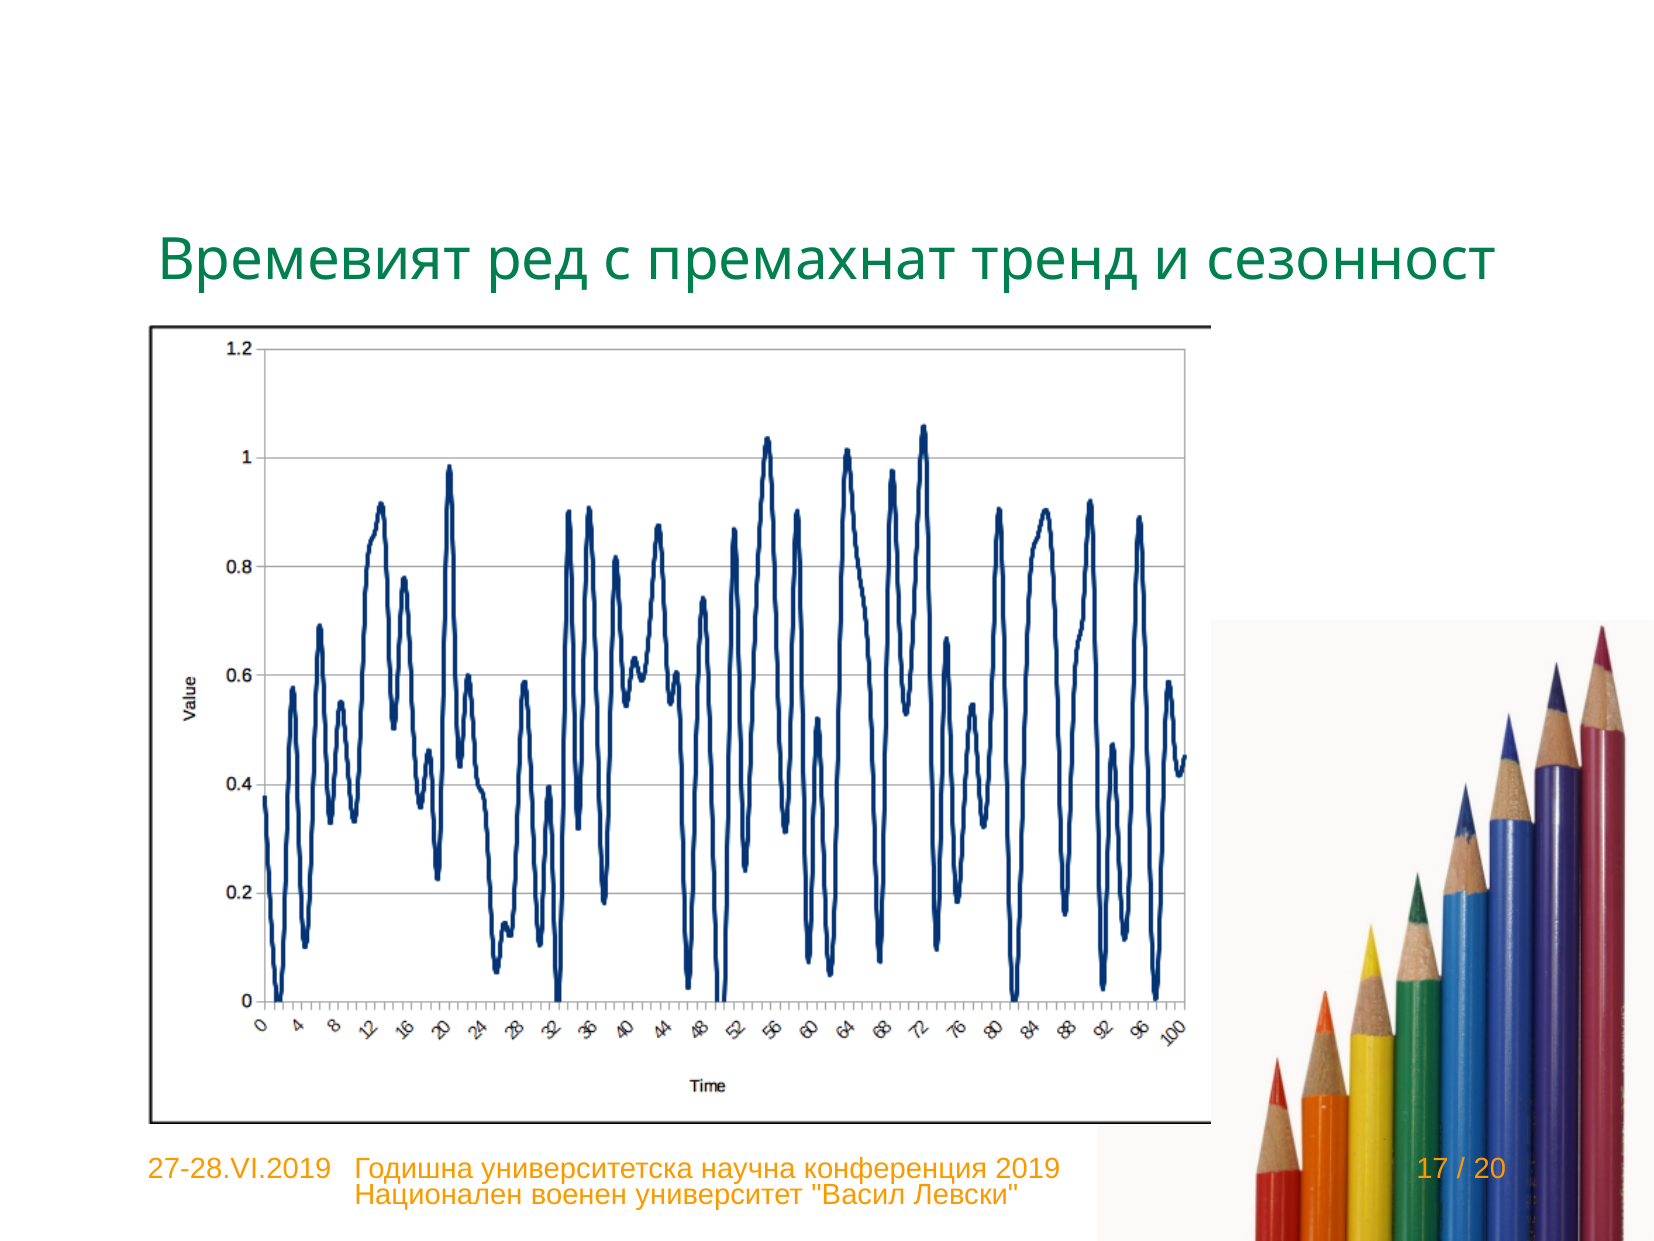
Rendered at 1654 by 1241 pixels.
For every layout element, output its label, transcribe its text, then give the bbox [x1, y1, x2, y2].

title Времевият ред с премахнат тренд и сезонност [147, 153, 1506, 361]
picture [0, 0, 1654, 1241]
